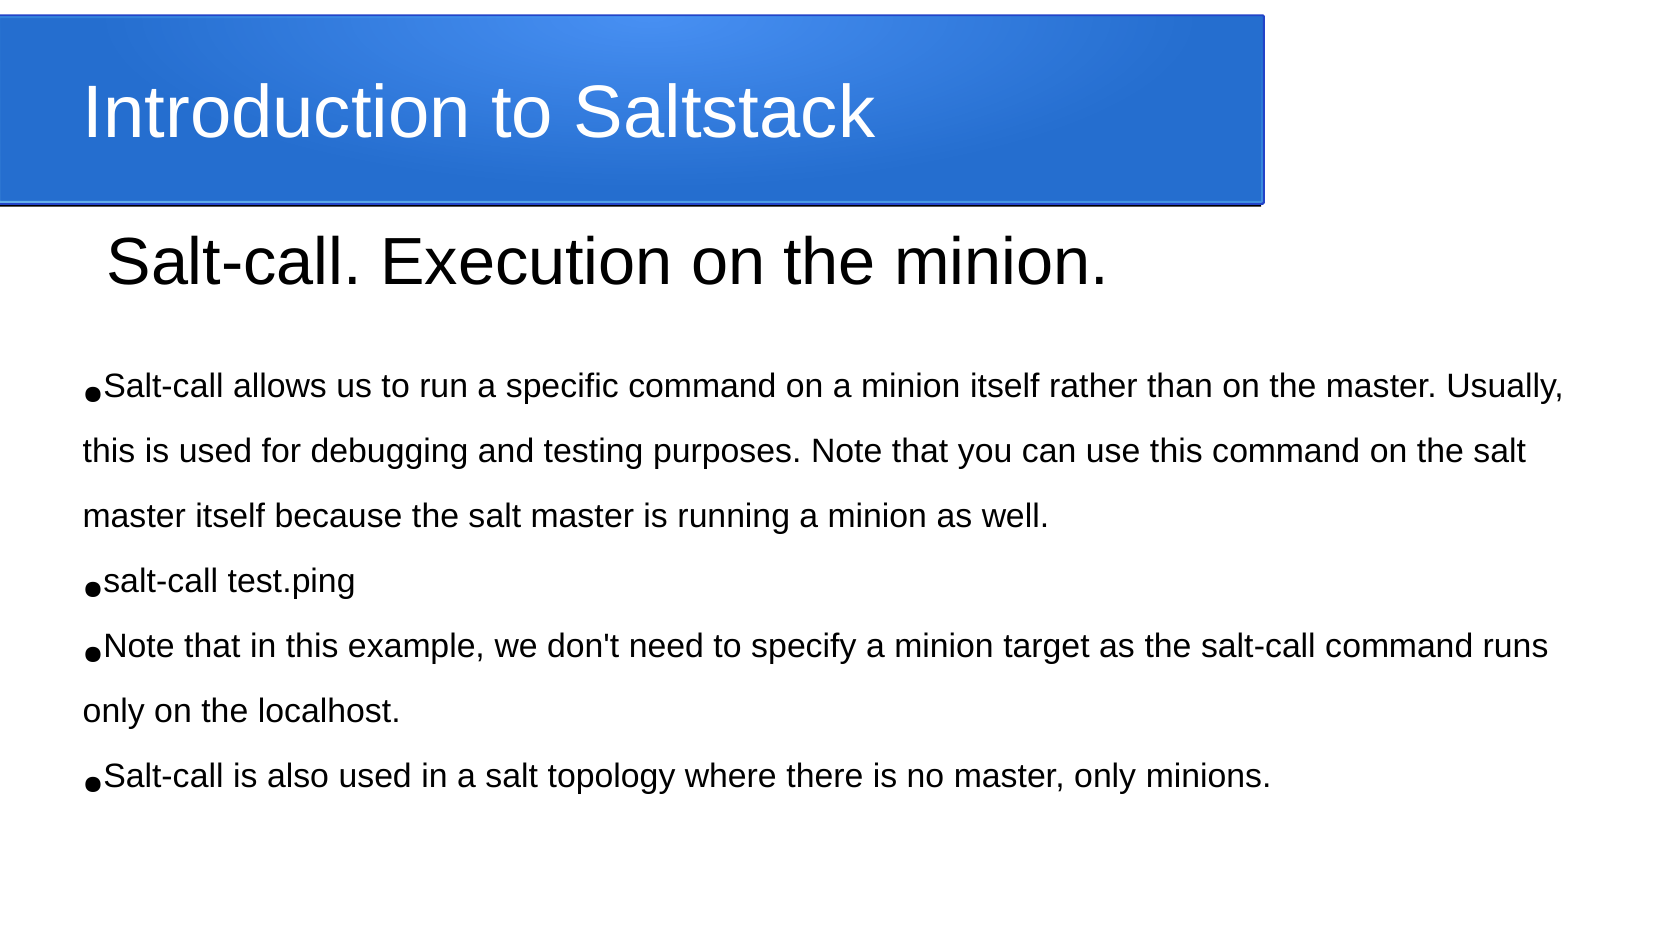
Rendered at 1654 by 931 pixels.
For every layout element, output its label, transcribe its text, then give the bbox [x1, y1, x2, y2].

subtitle Salt-call. Execution on the minion. Salt-call allows us to run a specific command on a minion itself rather than on the master. Usually, this is used for debugging and testing purposes. Note that you can use this command on the salt master itself because the salt master is running a minion as well. salt-call test.ping Note that in this example, we don't need to specify a minion target as the salt-call command runs only on the localhost. Salt-call is also used in a salt topology where there is no master, only minions. [82, 224, 1571, 819]
title Introduction to Saltstack [82, 35, 1235, 189]
